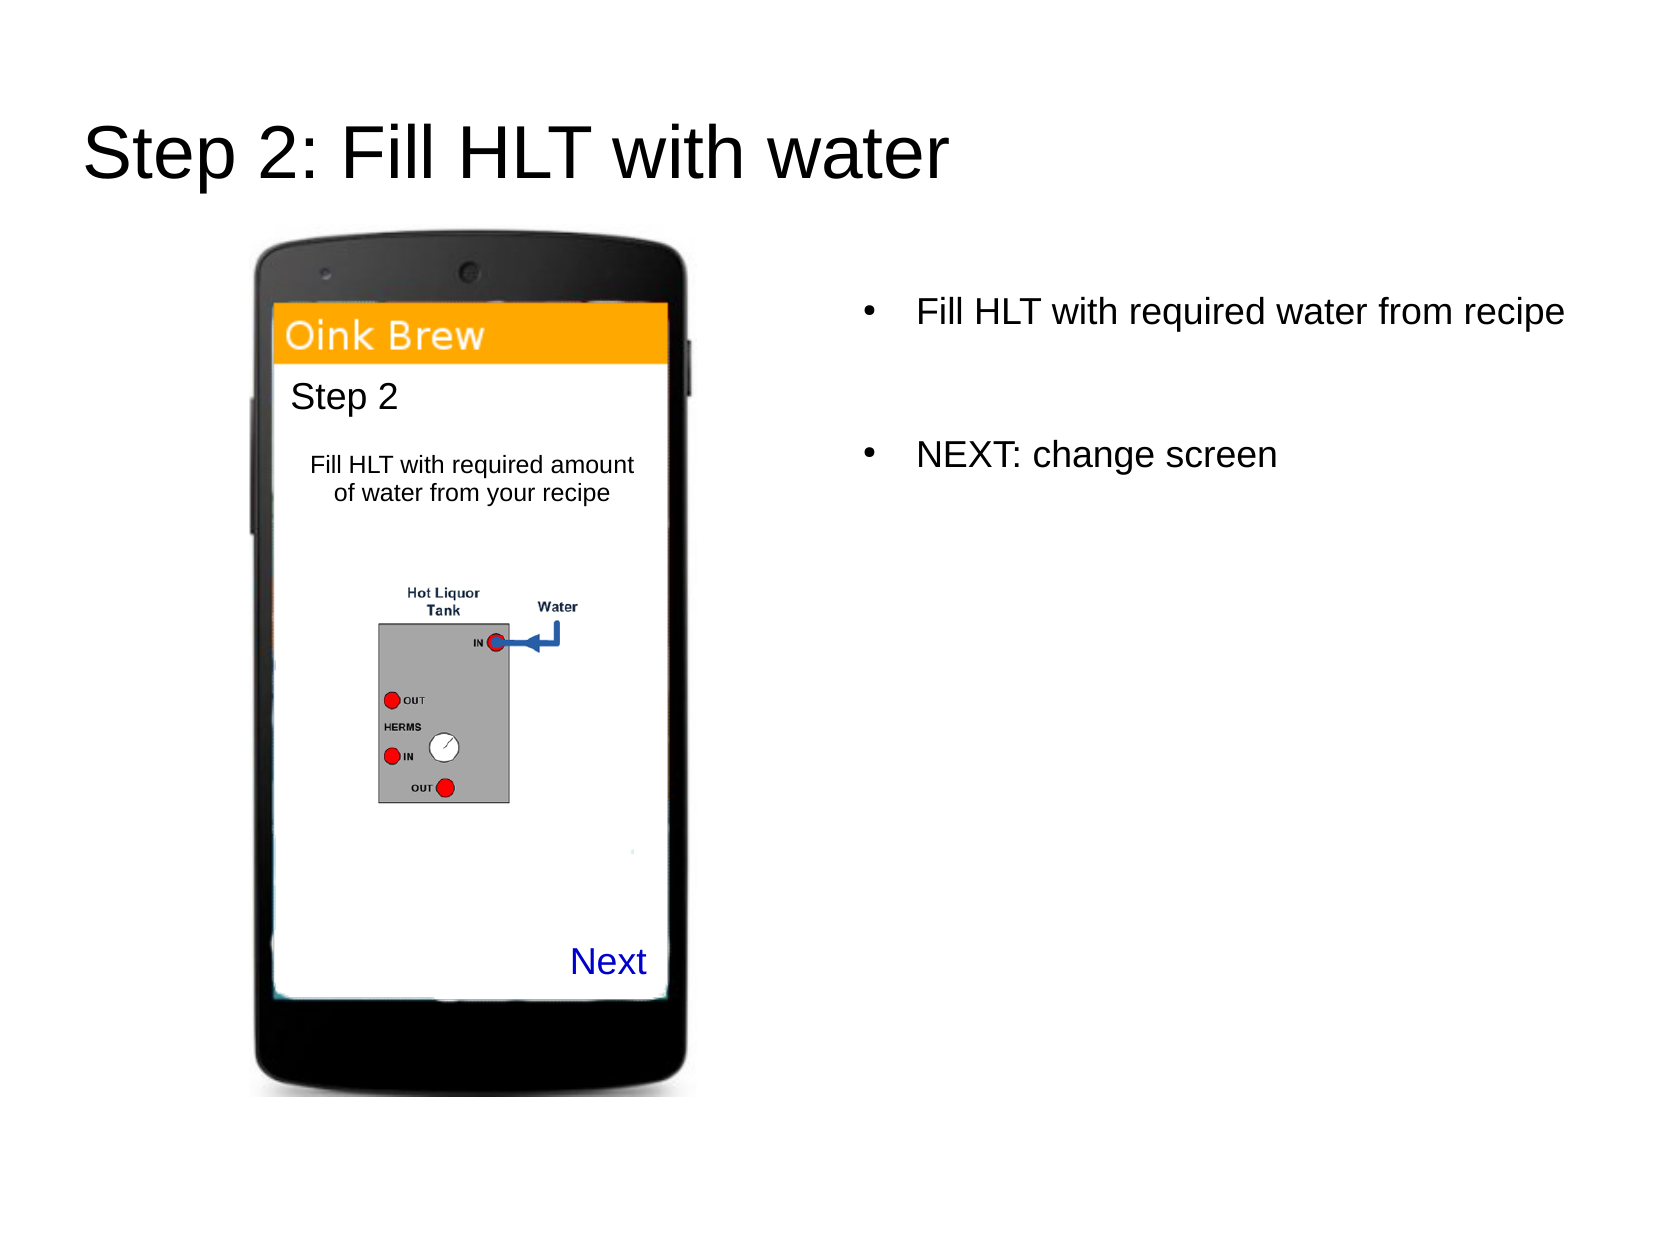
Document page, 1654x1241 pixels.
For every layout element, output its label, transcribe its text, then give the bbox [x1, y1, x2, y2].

text_box Fill HLT with required amount of water from your recipe [283, 442, 662, 515]
list Fill HLT with required water from recipe NEXT: change screen [845, 290, 1572, 1010]
text_box Next [496, 933, 662, 990]
title Step 2: Fill HLT with water [82, 49, 1571, 257]
text_box Step 2 [275, 368, 414, 426]
picture [249, 224, 697, 1097]
